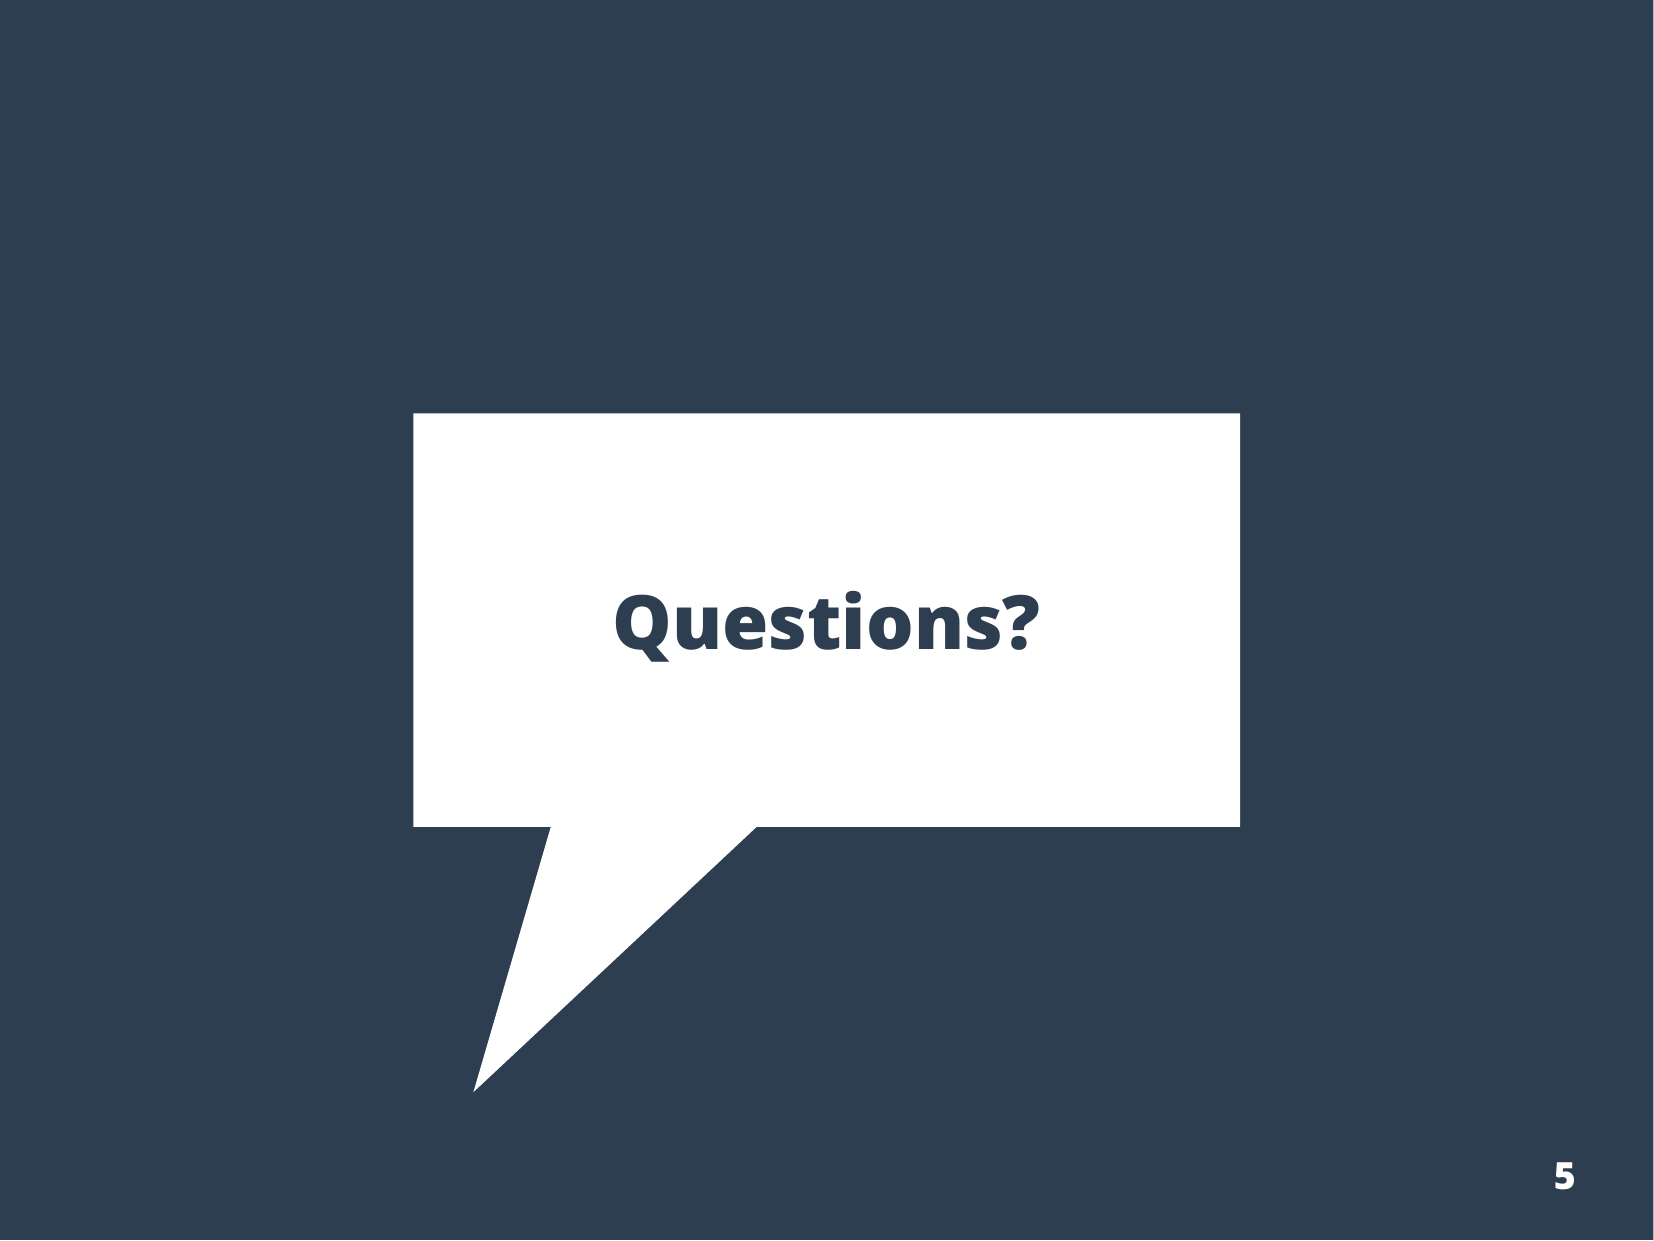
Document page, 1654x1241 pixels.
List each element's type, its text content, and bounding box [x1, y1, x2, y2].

title Questions? [442, 442, 1211, 798]
